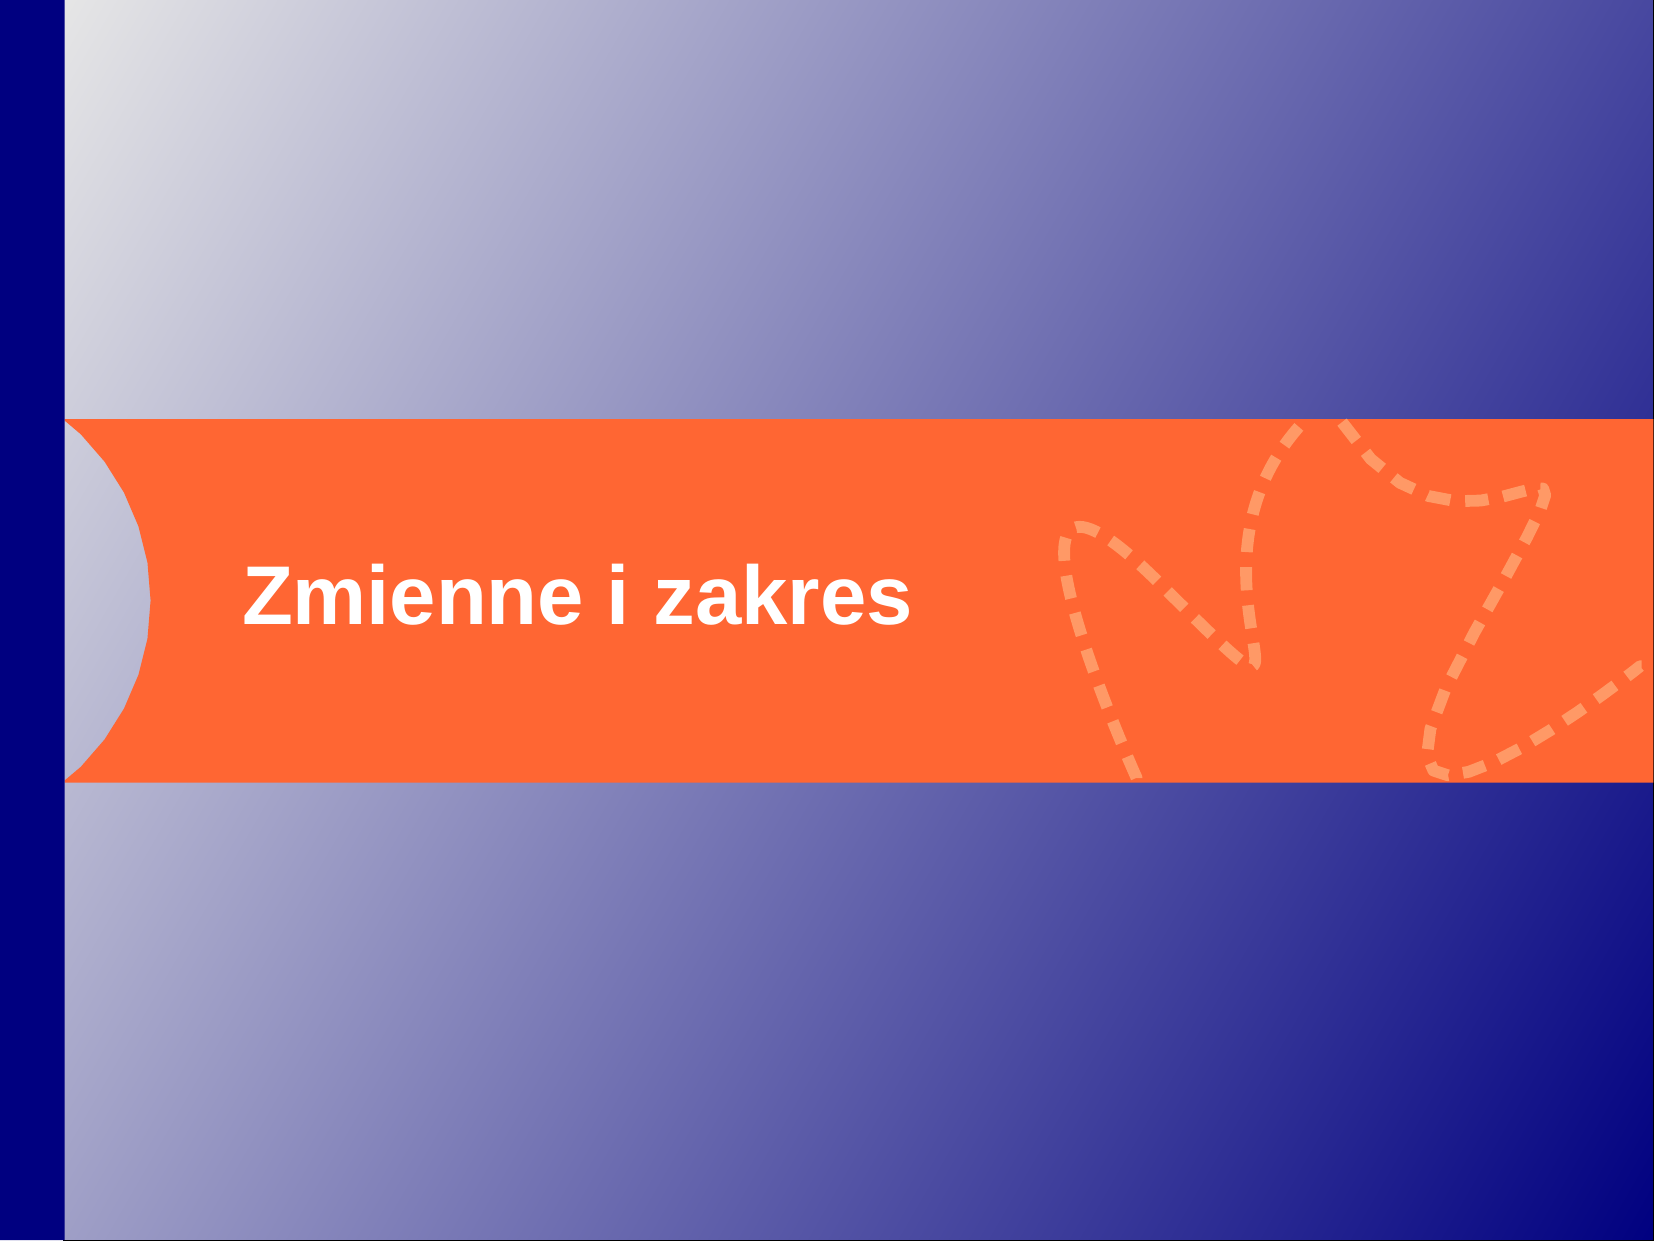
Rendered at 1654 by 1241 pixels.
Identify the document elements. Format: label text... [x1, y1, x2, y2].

title Zmienne i zakres [242, 474, 1111, 727]
